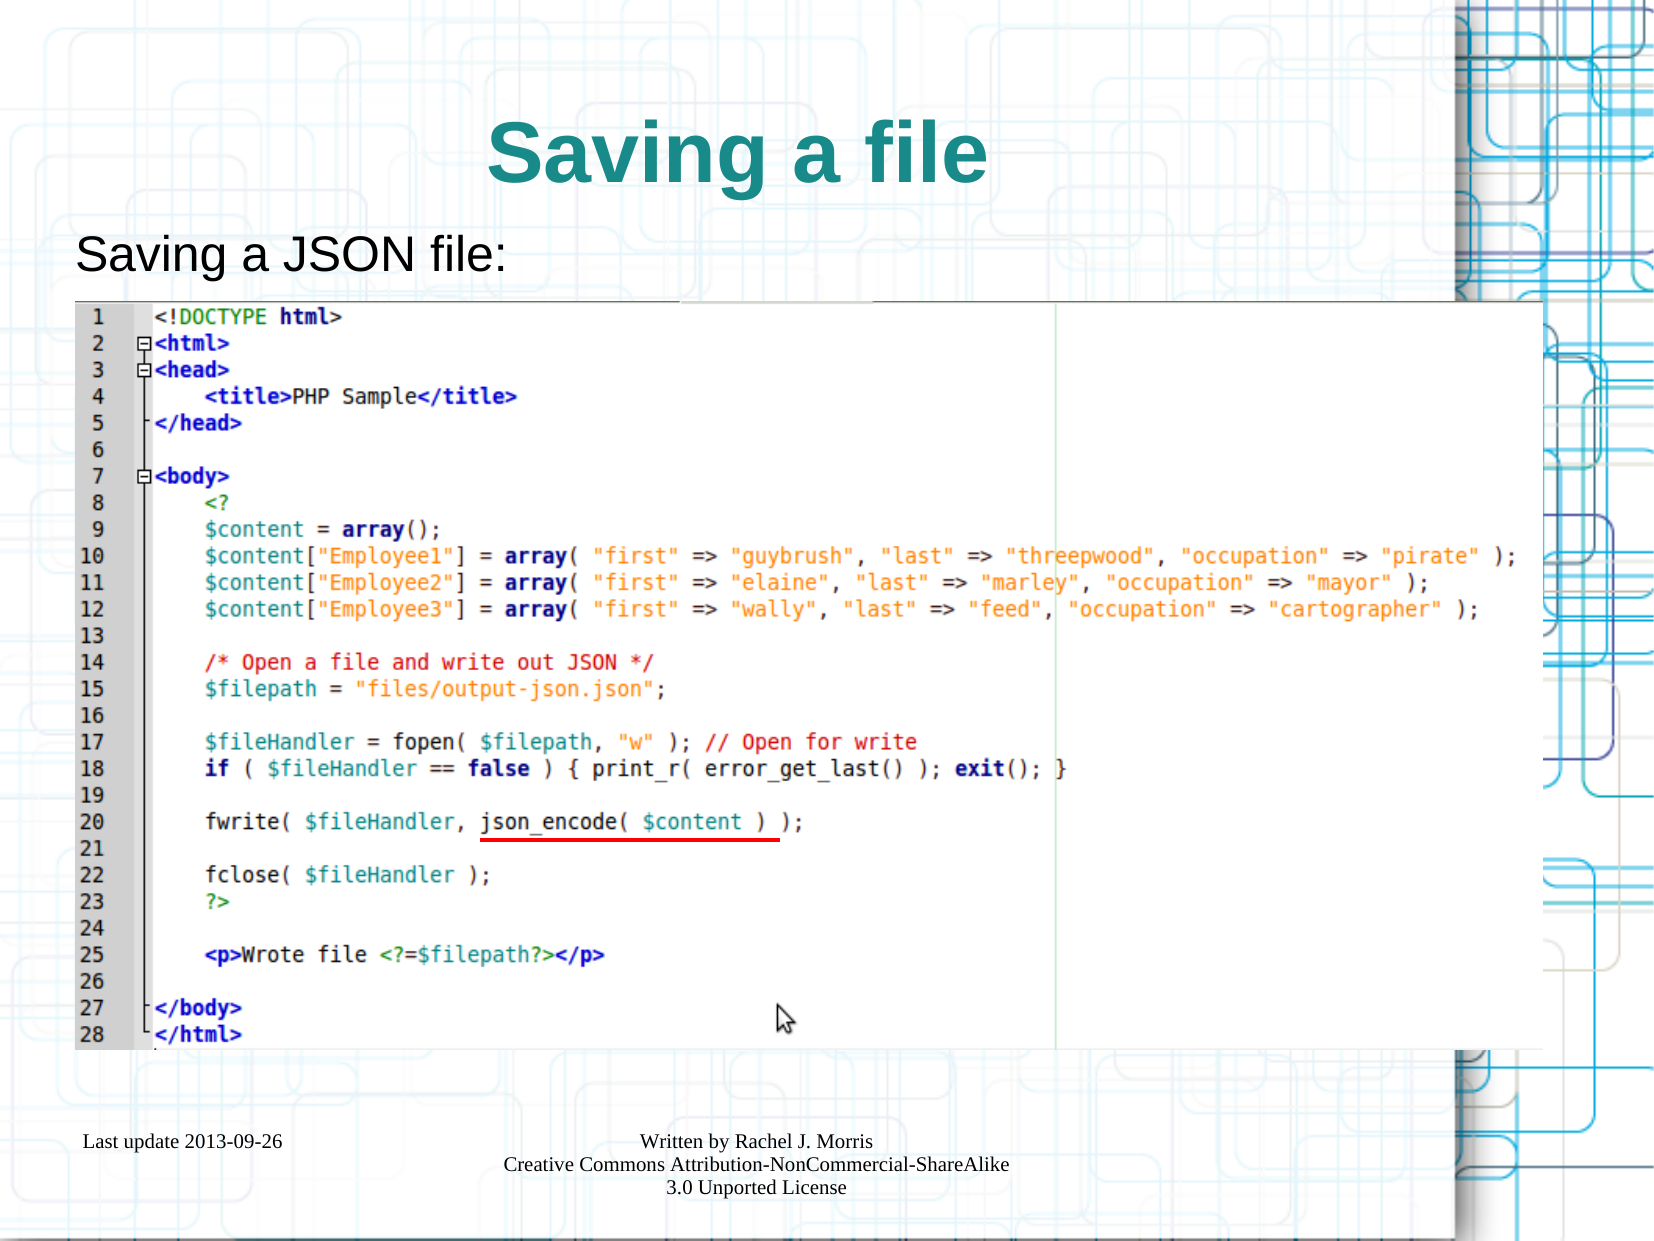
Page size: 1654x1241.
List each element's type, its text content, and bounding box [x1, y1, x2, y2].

title Saving a file [59, 49, 1418, 257]
list Saving a JSON file: [75, 225, 1410, 301]
picture [0, 0, 1654, 1241]
